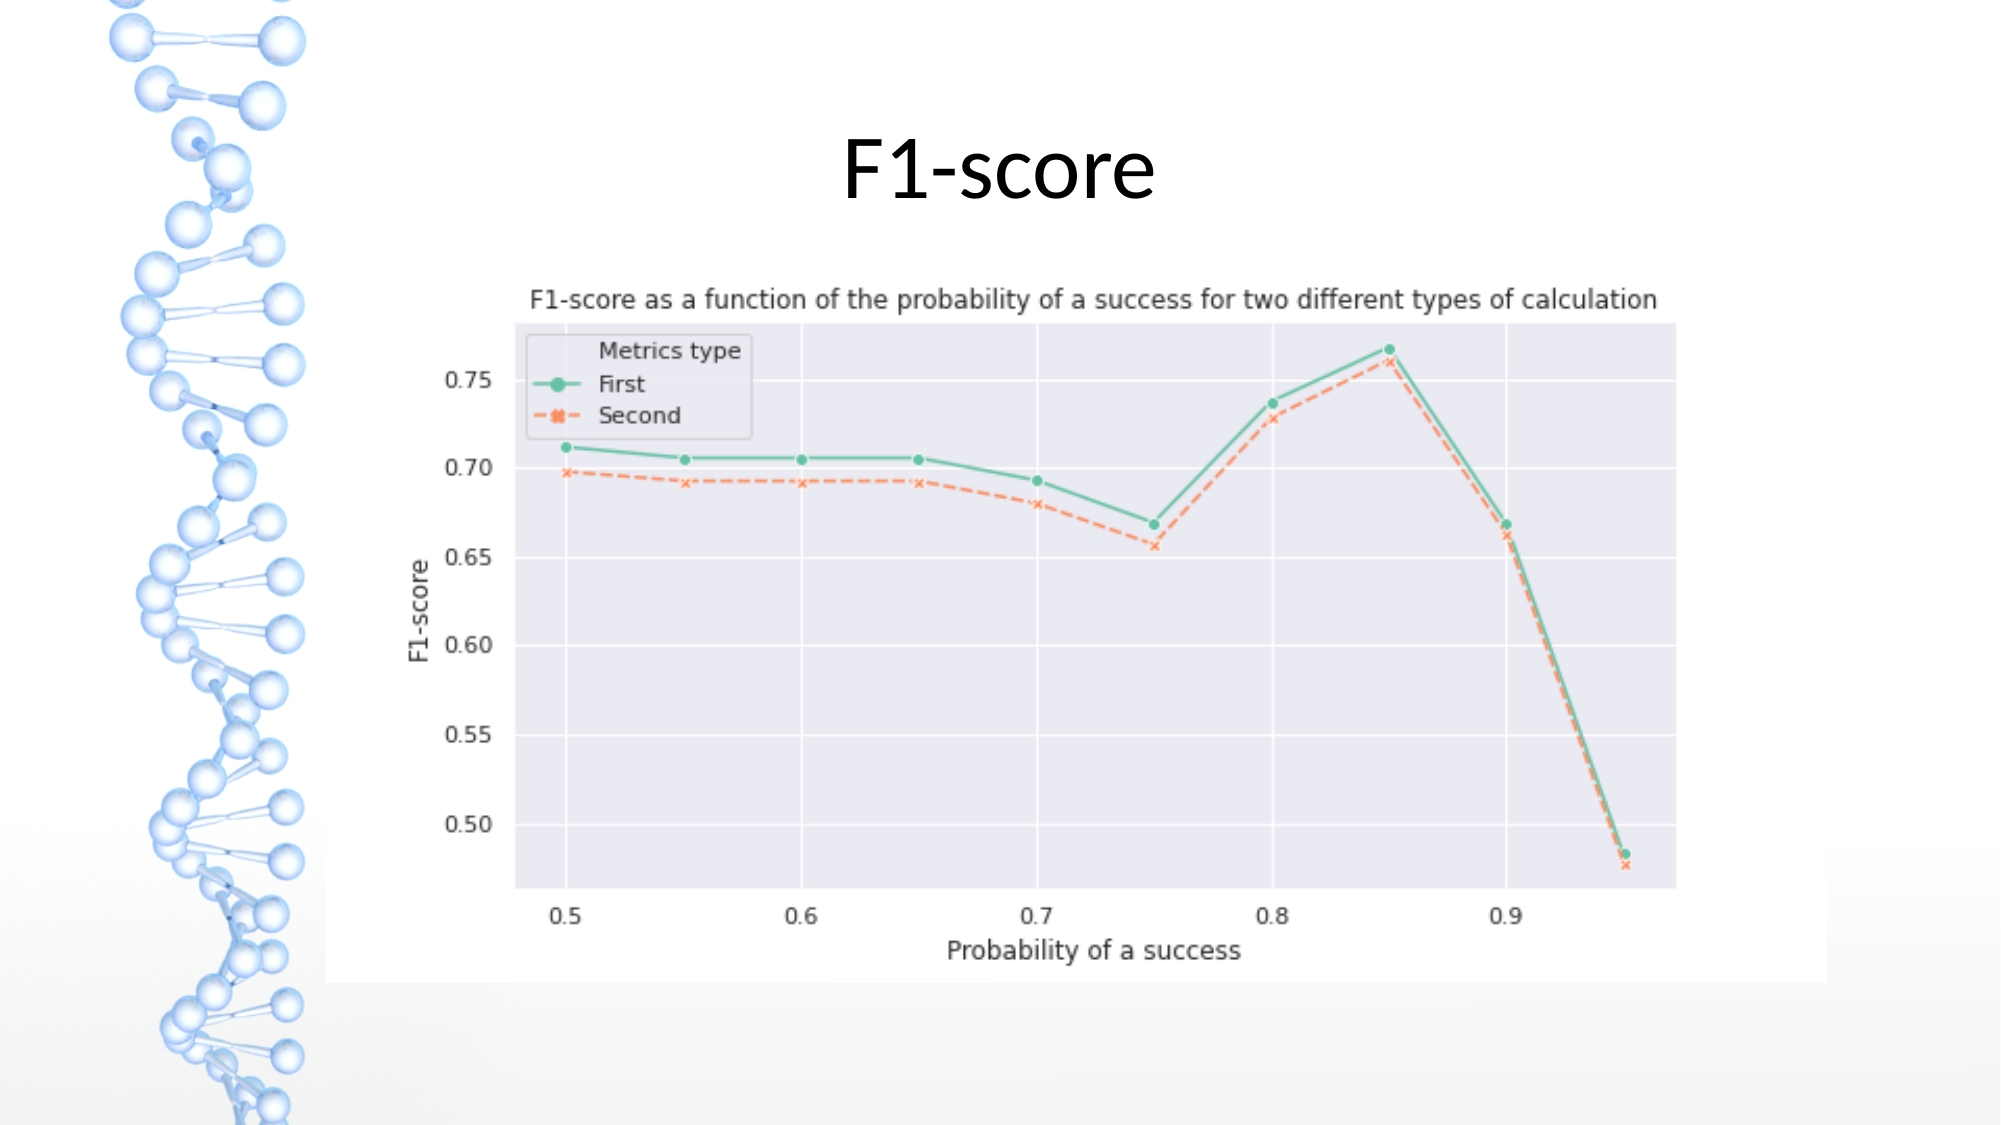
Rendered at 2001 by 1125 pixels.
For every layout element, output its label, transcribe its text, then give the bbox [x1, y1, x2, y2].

title F1-score [137, 59, 1863, 278]
picture [0, 0, 2001, 1125]
